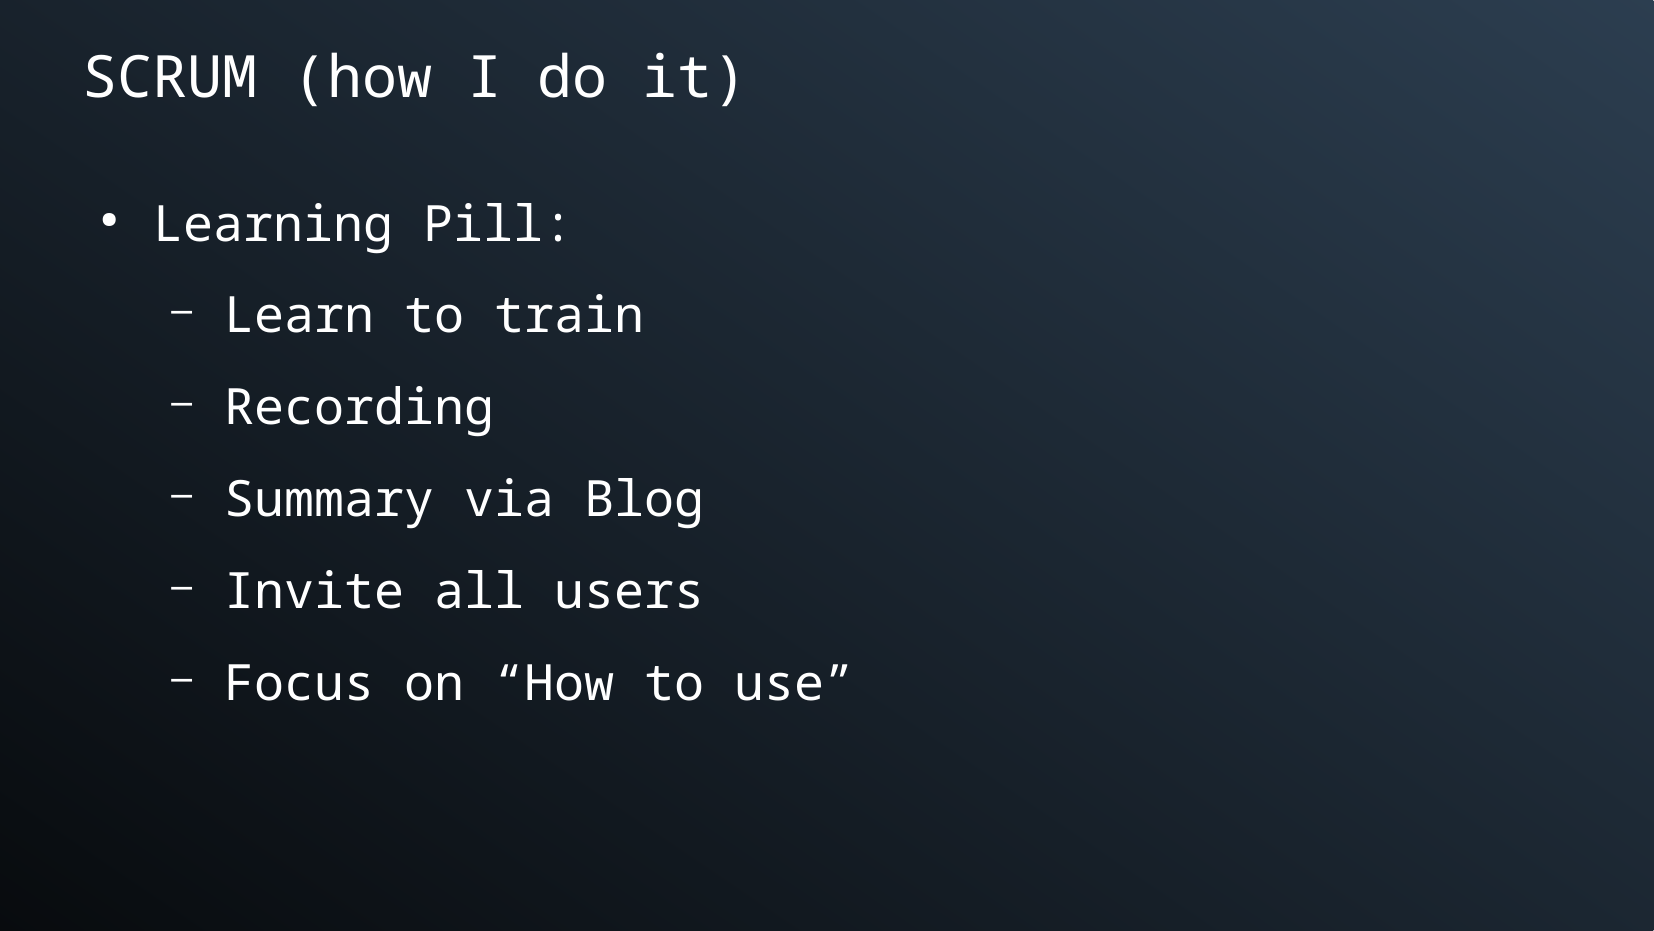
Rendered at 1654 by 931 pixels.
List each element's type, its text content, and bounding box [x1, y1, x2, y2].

title SCRUM (how I do it) [82, 37, 1388, 113]
list Learning Pill: Learn to train Recording Summary via Blog Invite all users Focus on “How to use” [82, 187, 1571, 826]
